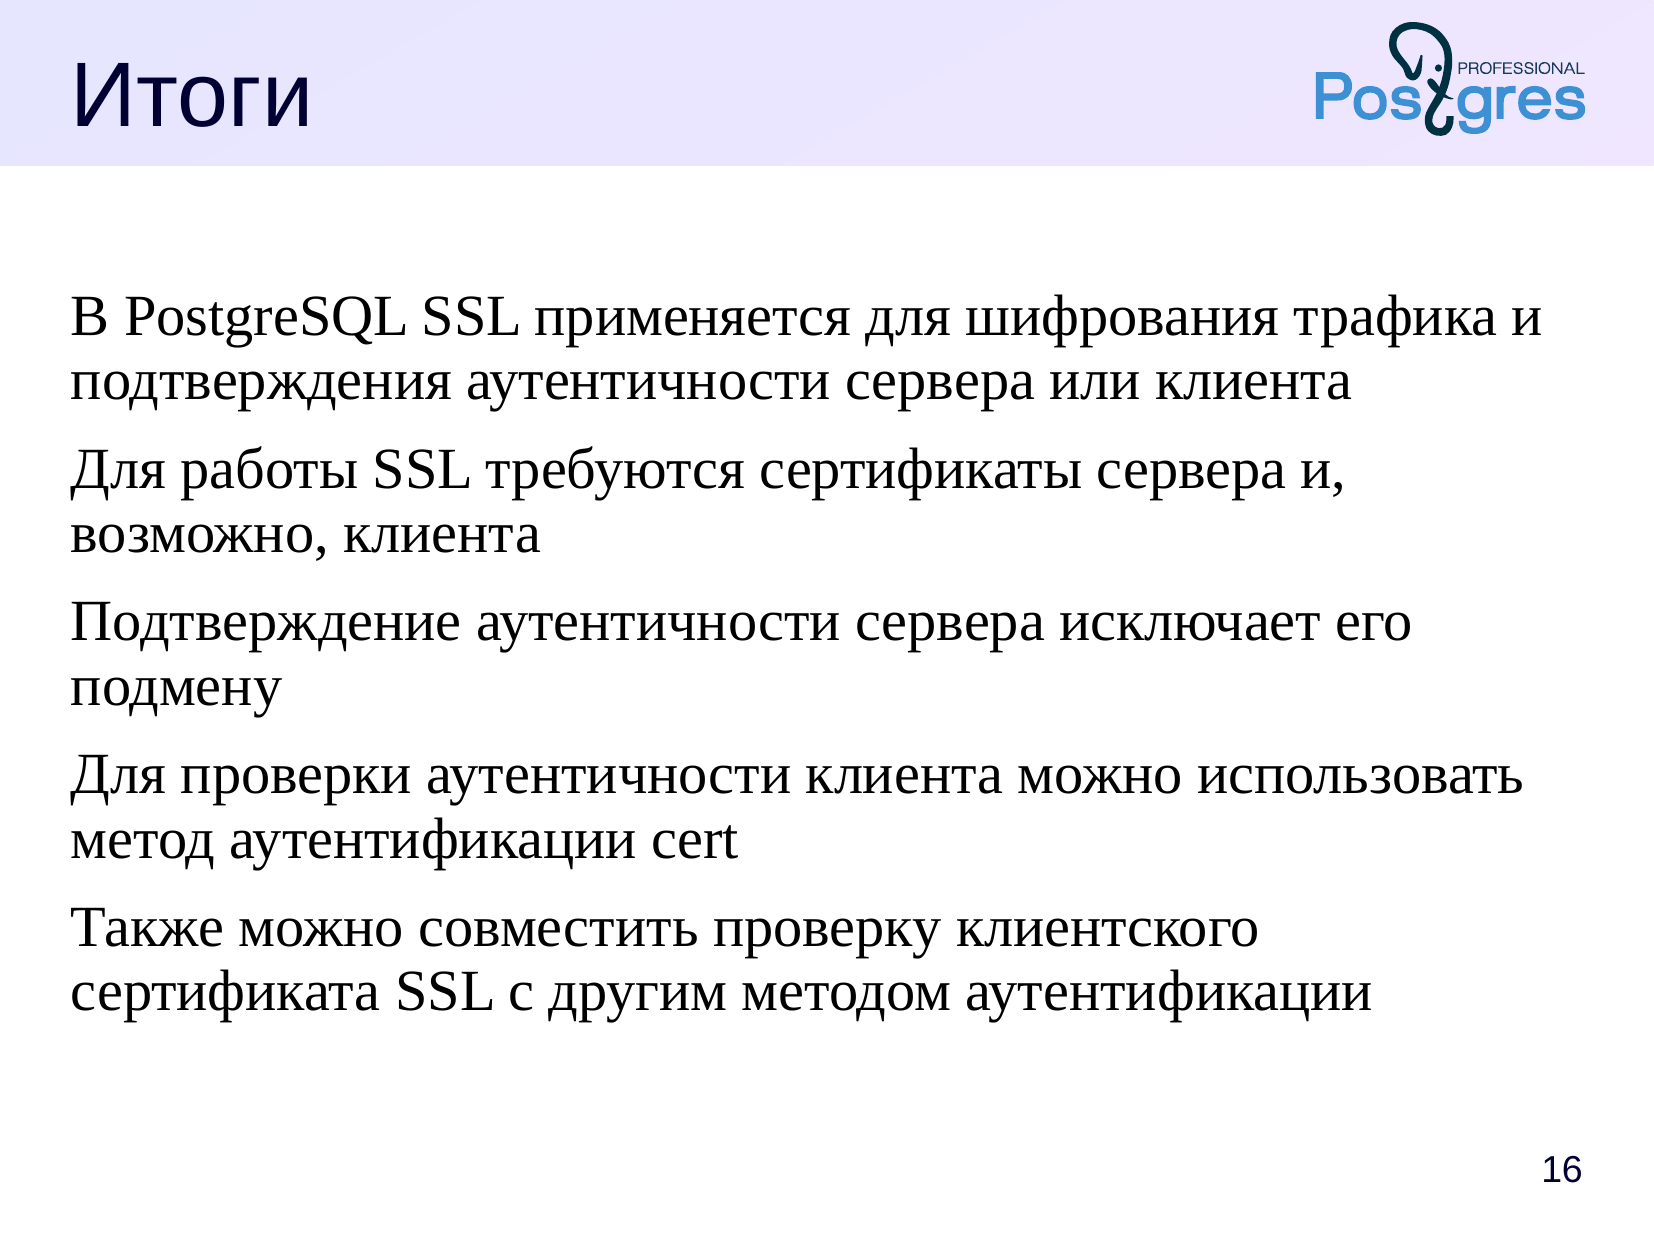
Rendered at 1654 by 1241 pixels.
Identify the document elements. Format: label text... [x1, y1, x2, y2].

title Итоги [70, 43, 1241, 147]
list В PostgreSQL SSL применяется для шифрования трафика и подтверждения аутентичности сервера или клиента Для работы SSL требуются сертификаты сервера и, возможно, клиента Подтверждение аутентичности сервера исключает его подмену Для проверки аутентичности клиента можно использовать метод аутентификации cert Также можно совместить проверку клиентского сертификата SSL с другим методом аутентификации [70, 283, 1583, 1134]
